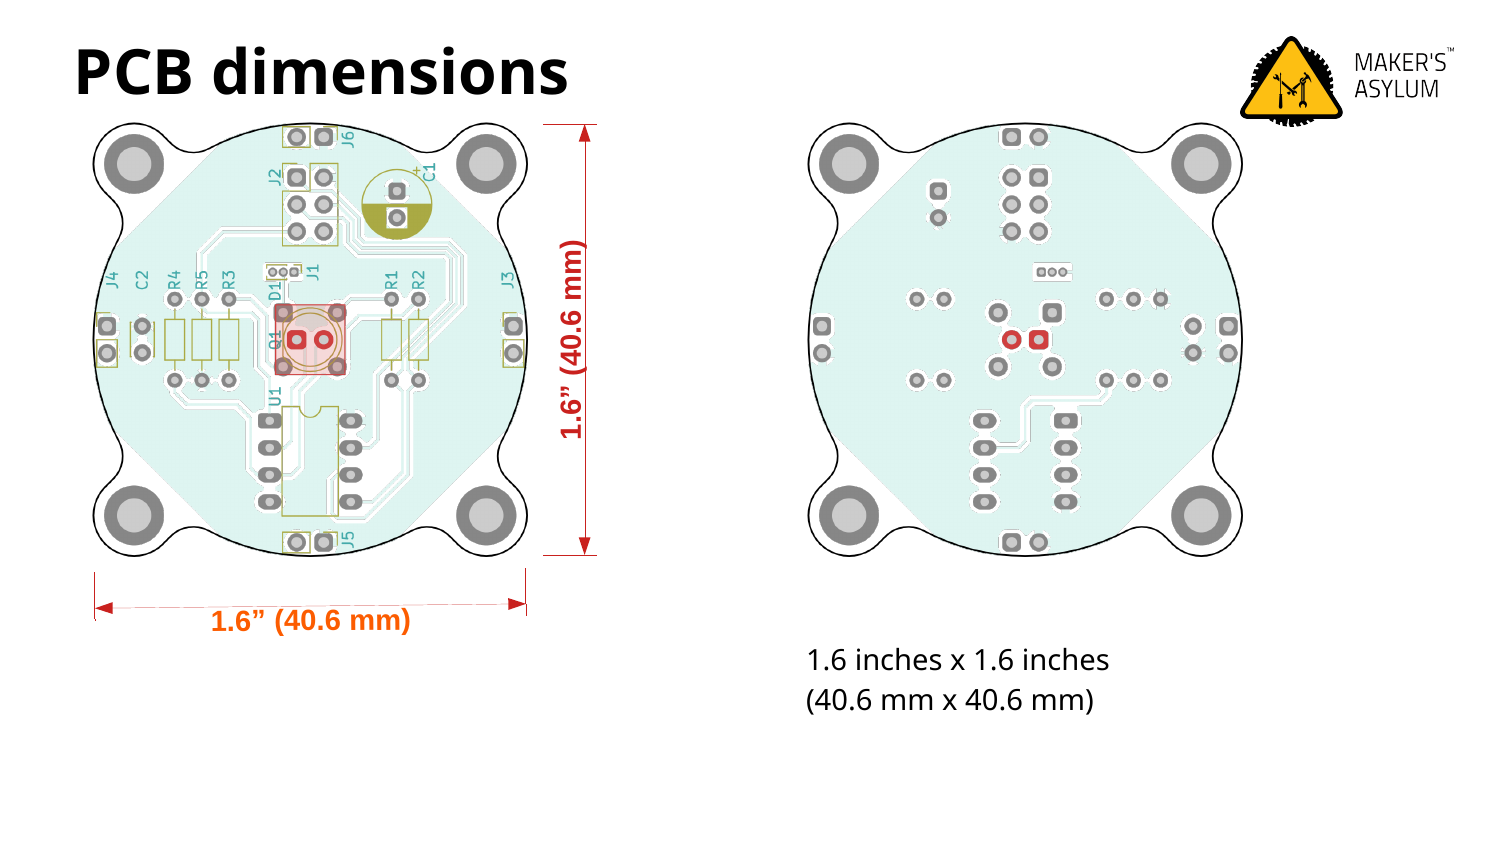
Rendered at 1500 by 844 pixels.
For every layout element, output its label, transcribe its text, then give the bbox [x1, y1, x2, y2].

picture [88, 118, 532, 562]
picture [803, 36, 1454, 562]
text_box 1.6 inches x 1.6 inches (40.6 mm x 40.6 mm) [791, 631, 1300, 787]
text_box PCB dimensions [58, 11, 822, 127]
